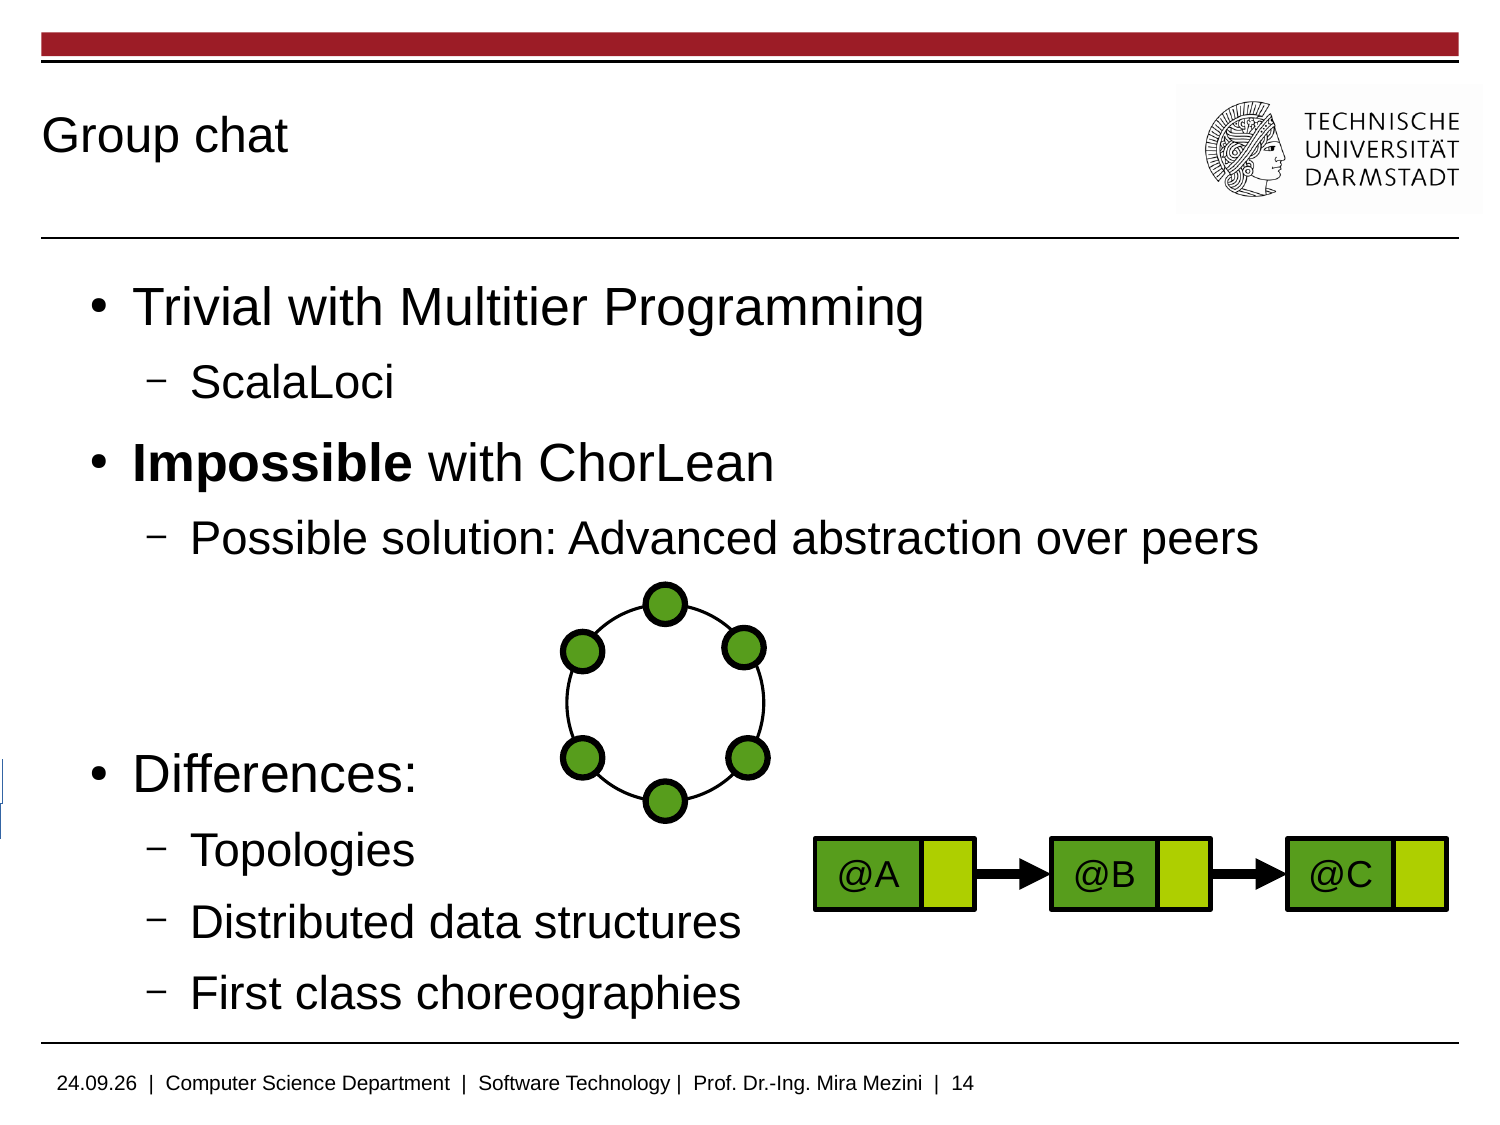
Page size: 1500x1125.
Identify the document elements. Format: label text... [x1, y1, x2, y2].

title Group chat [41, 60, 1131, 211]
text_box [1426, 838, 1447, 910]
list Trivial with Multitier Programming ScalaLoci Impossible with ChorLean Possible solution: Advanced abstraction over peers Differences: Topologies Distributed data structures First class choreographies [75, 192, 1426, 1028]
